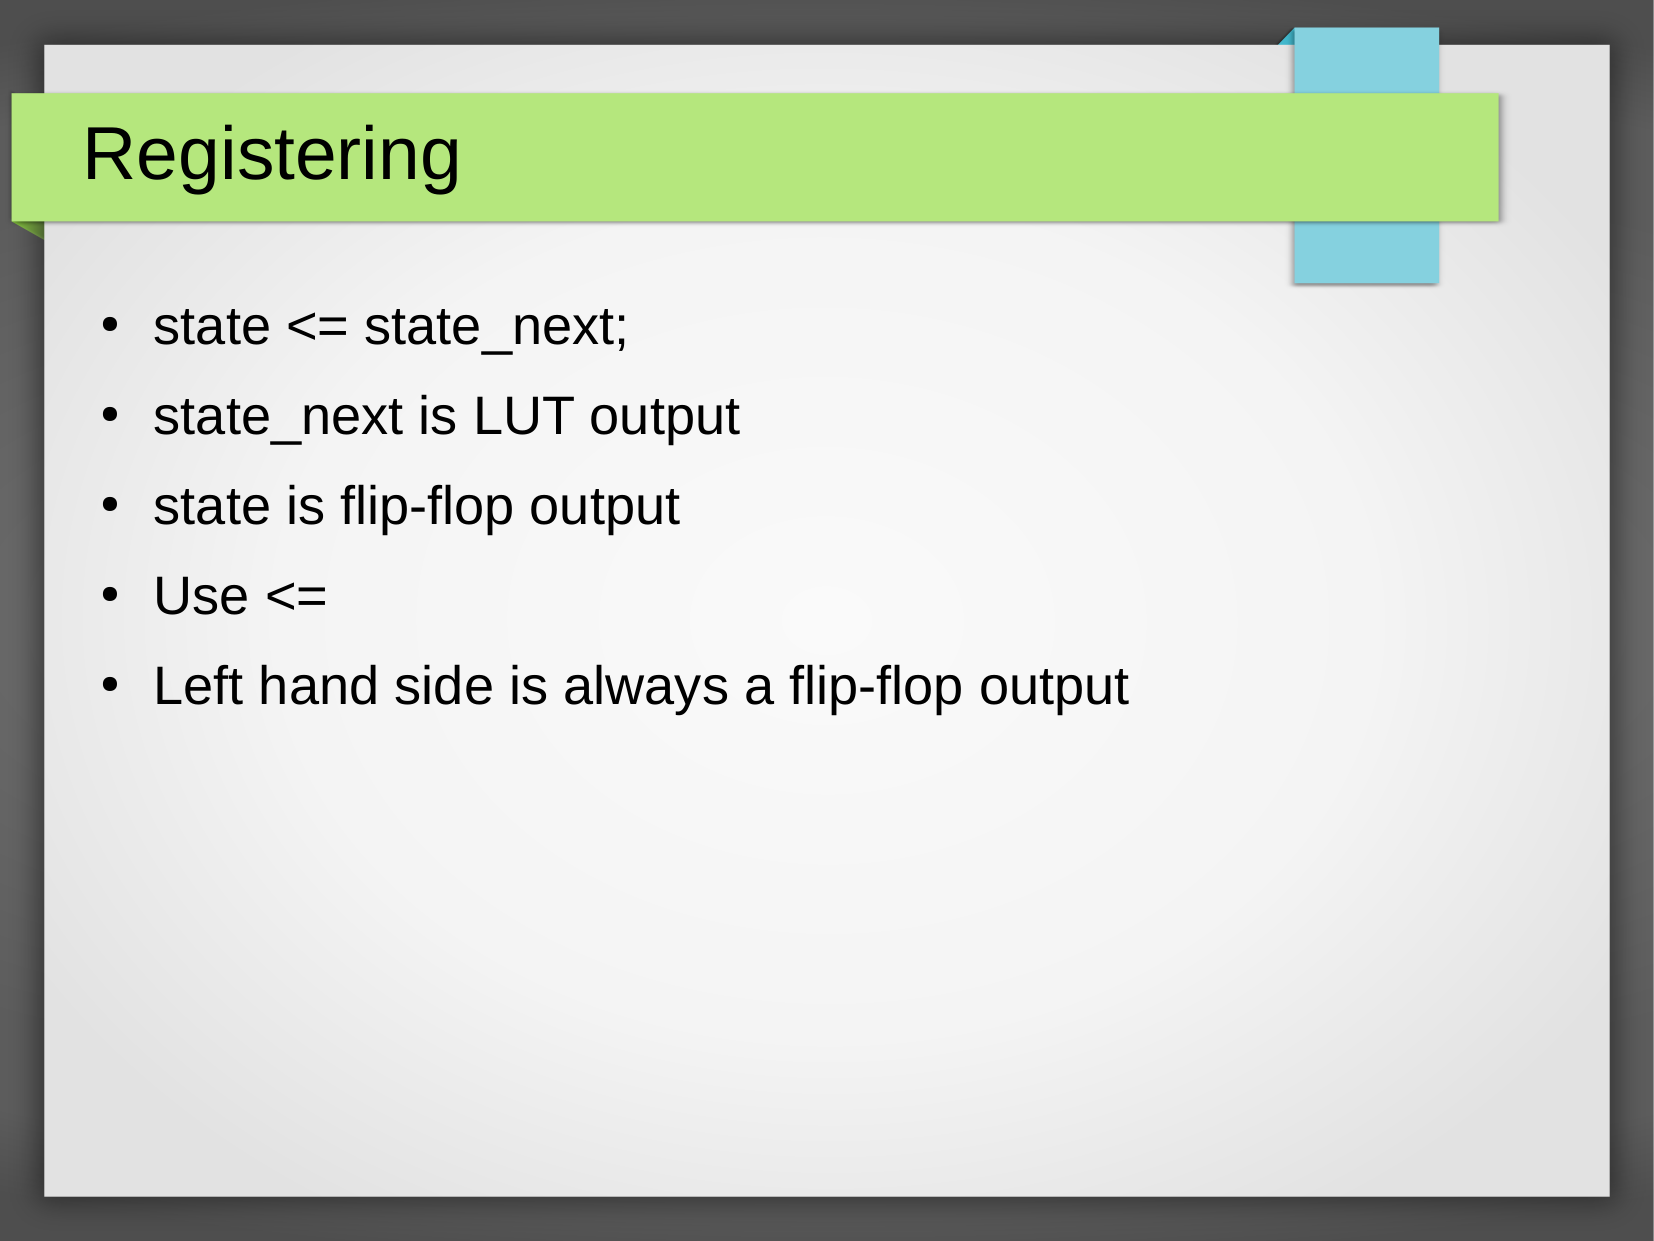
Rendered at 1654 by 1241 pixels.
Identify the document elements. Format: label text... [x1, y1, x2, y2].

title Registering [82, 94, 1264, 213]
picture [0, 0, 1654, 1241]
list state <= state_next; state_next is LUT output state is flip-flop output Use <= Left hand side is always a flip-flop output [82, 295, 1571, 1015]
